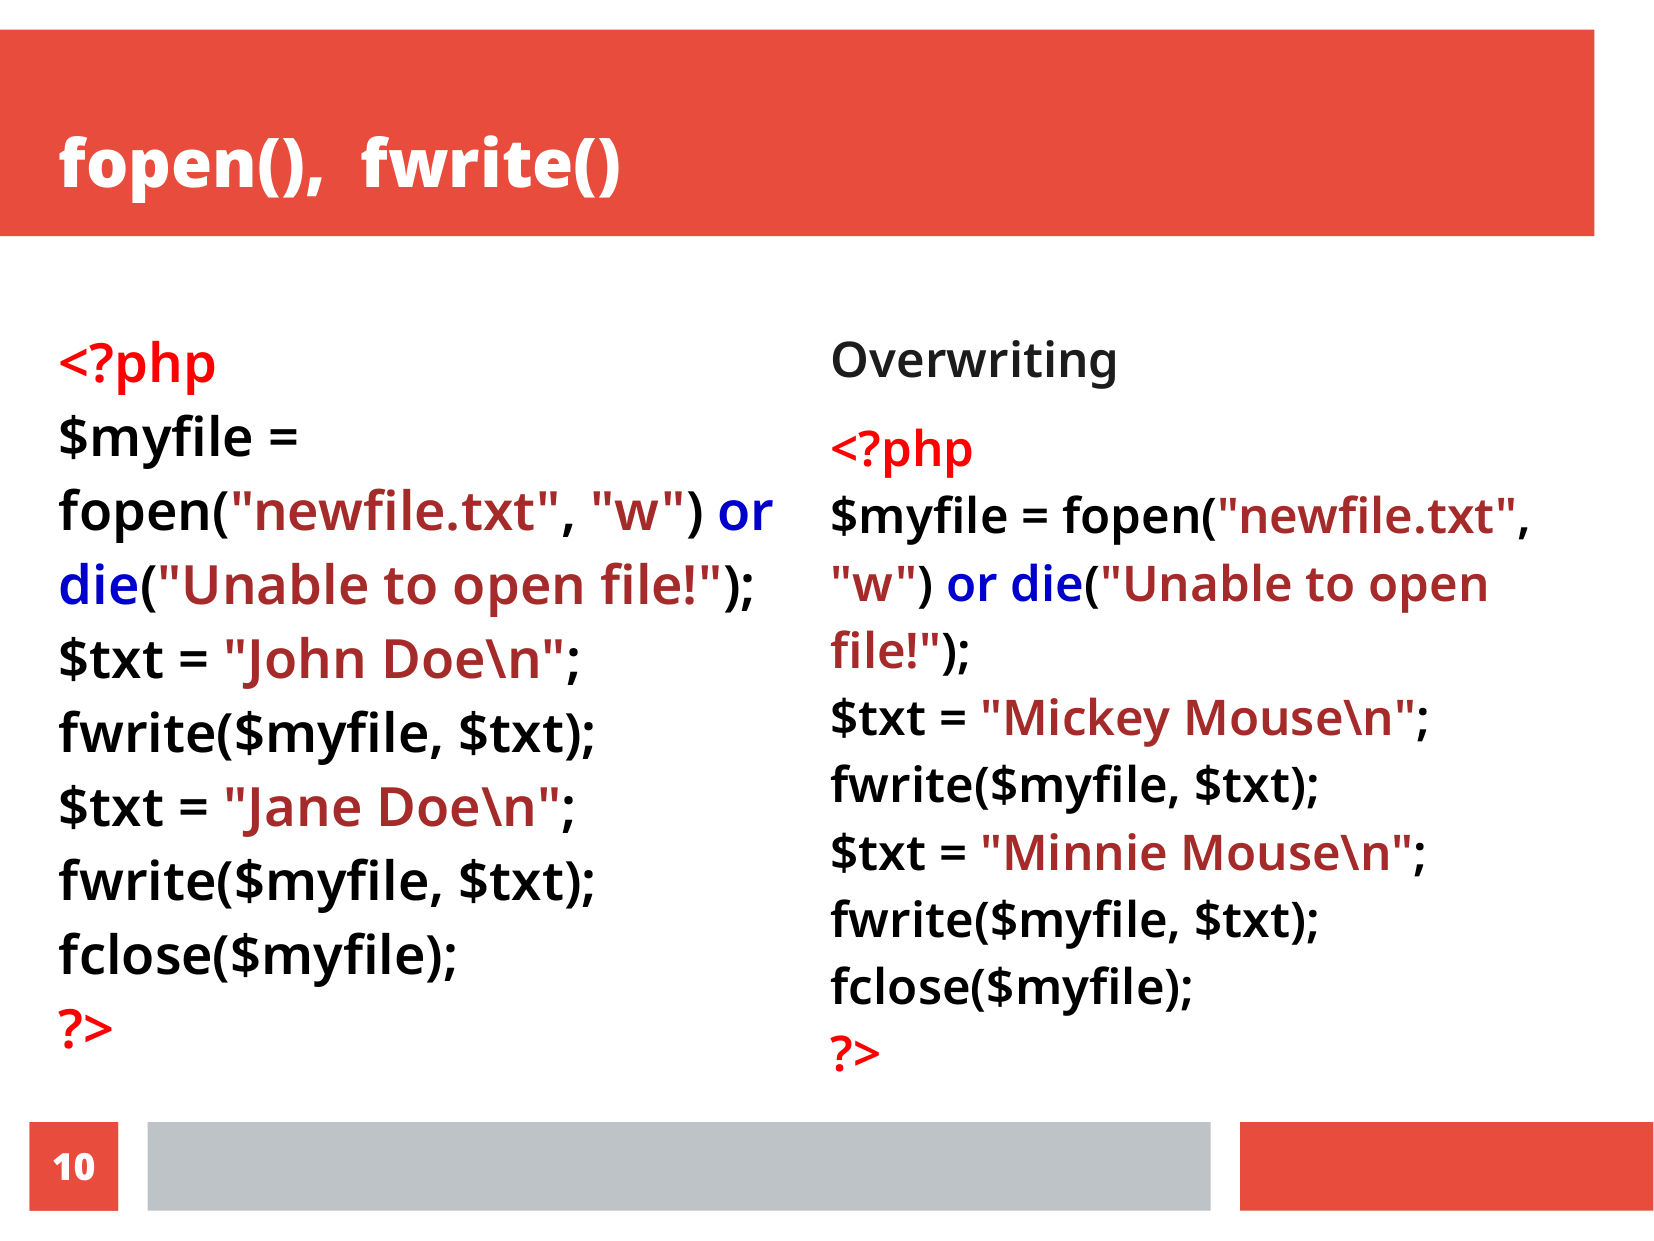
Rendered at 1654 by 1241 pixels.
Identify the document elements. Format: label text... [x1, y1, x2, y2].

list Overwriting <?php $myfile = fopen("newfile.txt", "w") or die("Unable to open file!"); $txt = "Mickey Mouse\n"; fwrite($myfile, $txt); $txt = "Minnie Mouse\n"; fwrite($myfile, $txt); fclose($myfile); ?> [830, 324, 1566, 1093]
list <?php $myfile = fopen("newfile.txt", "w") or die("Unable to open file!"); $txt = "John Doe\n"; fwrite($myfile, $txt); $txt = "Jane Doe\n"; fwrite($myfile, $txt); fclose($myfile); ?> [59, 324, 794, 1093]
title fopen(), fwrite() [59, 59, 1595, 207]
